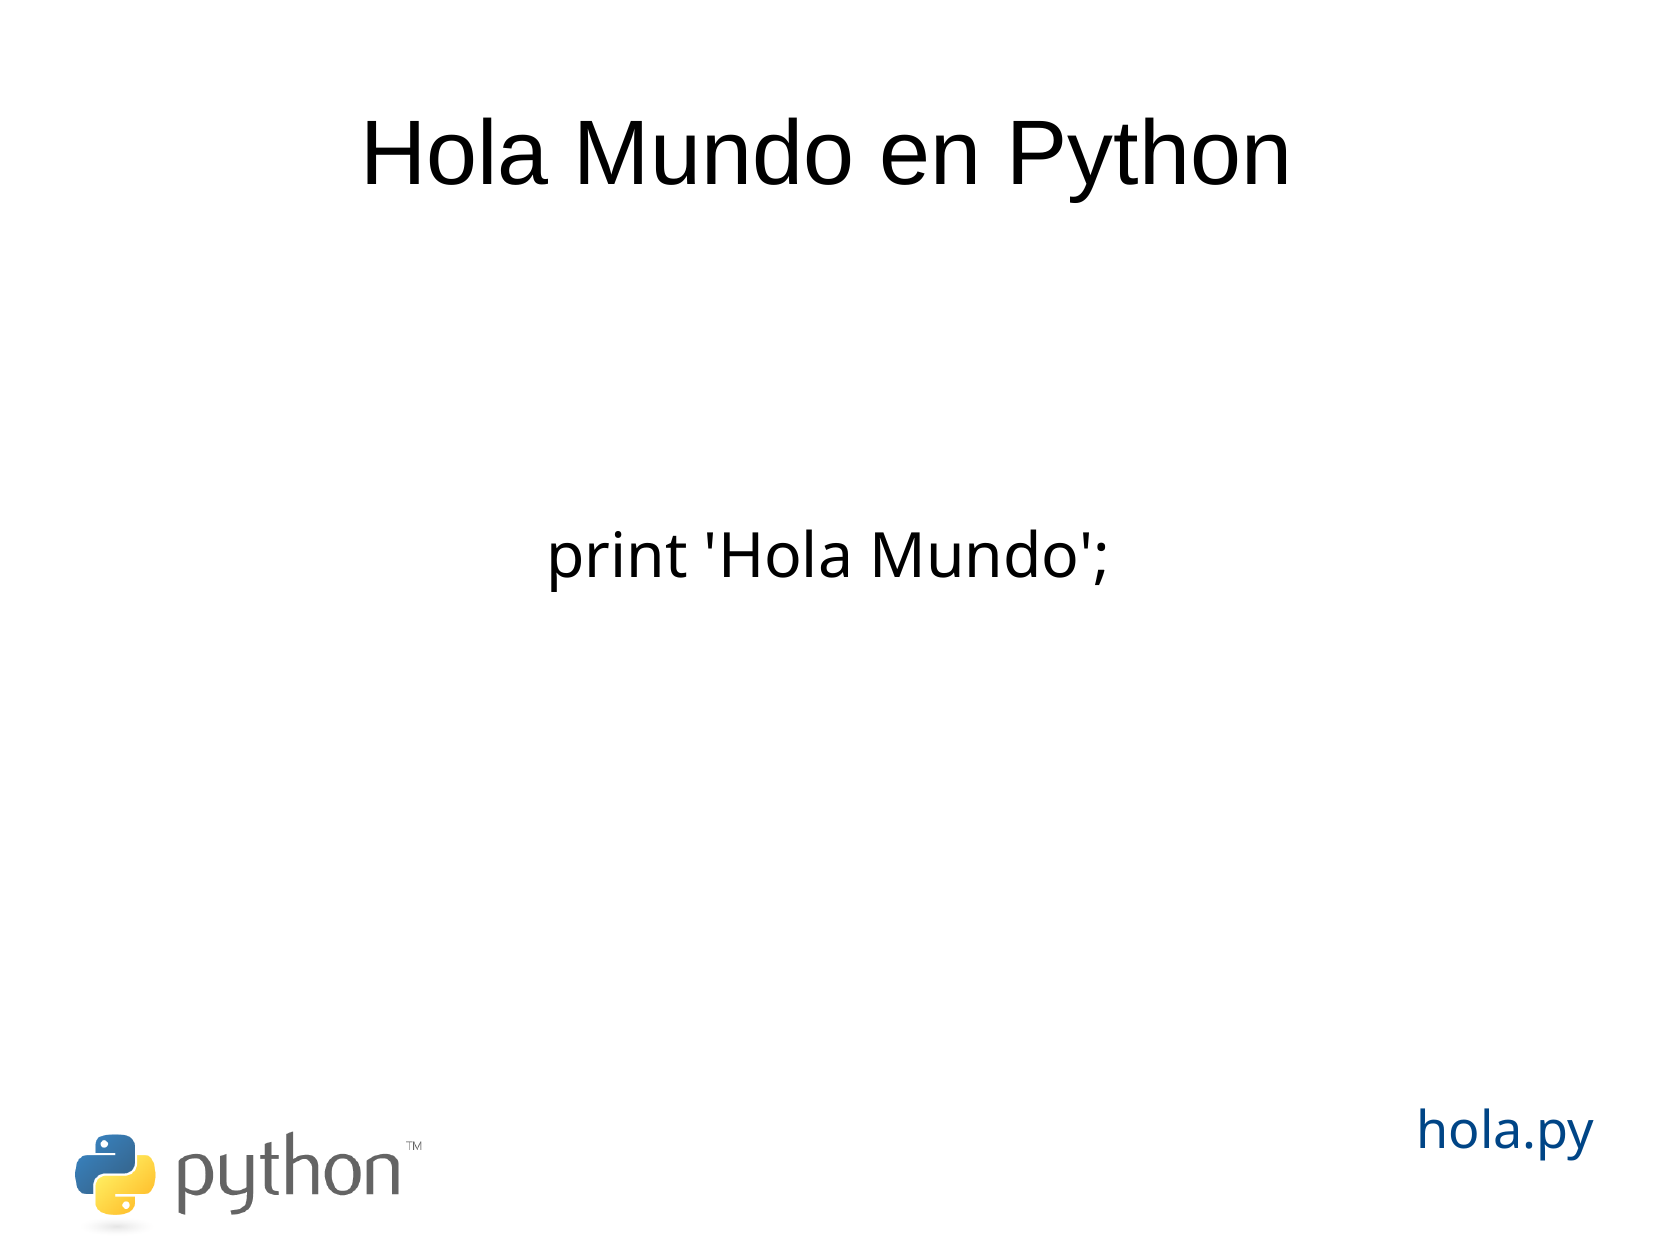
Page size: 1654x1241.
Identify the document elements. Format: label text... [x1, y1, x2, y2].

list hola.py [472, 1092, 1595, 1182]
text_box print 'Hola Mundo'; [531, 502, 1105, 591]
title Hola Mundo en Python [82, 49, 1571, 257]
picture [17, 1110, 455, 1241]
